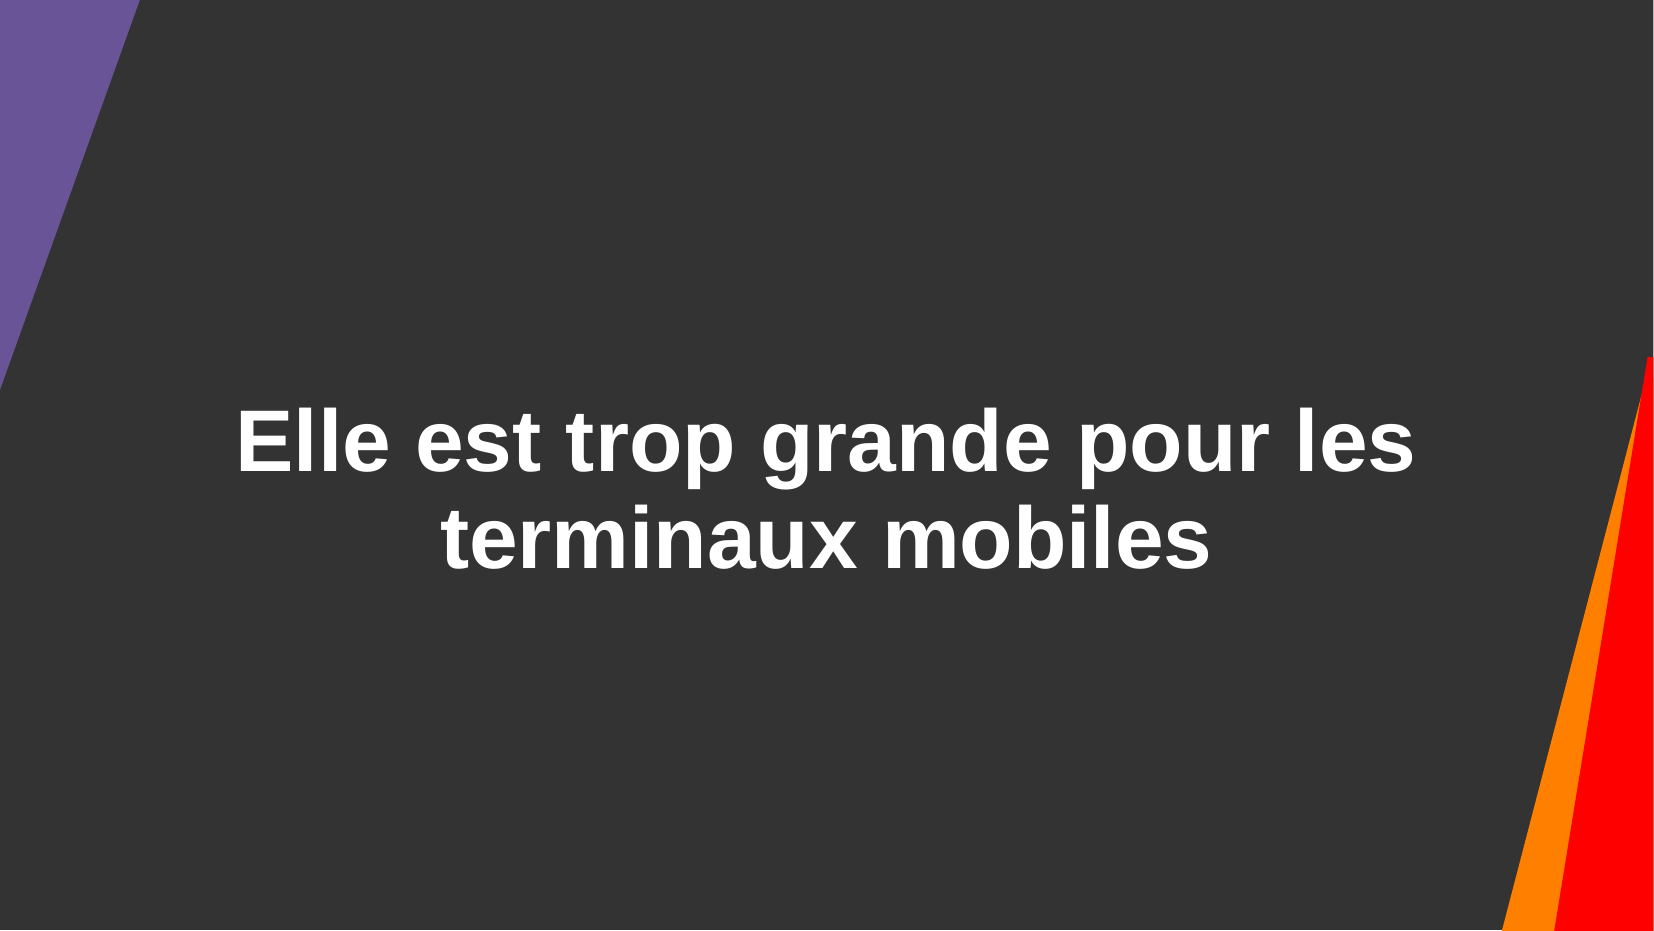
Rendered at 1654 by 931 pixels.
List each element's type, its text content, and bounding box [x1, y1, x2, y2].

text_box [1501, 356, 1654, 931]
text_box [0, 0, 140, 390]
title Elle est trop grande pour les terminaux mobiles [31, 391, 1622, 588]
